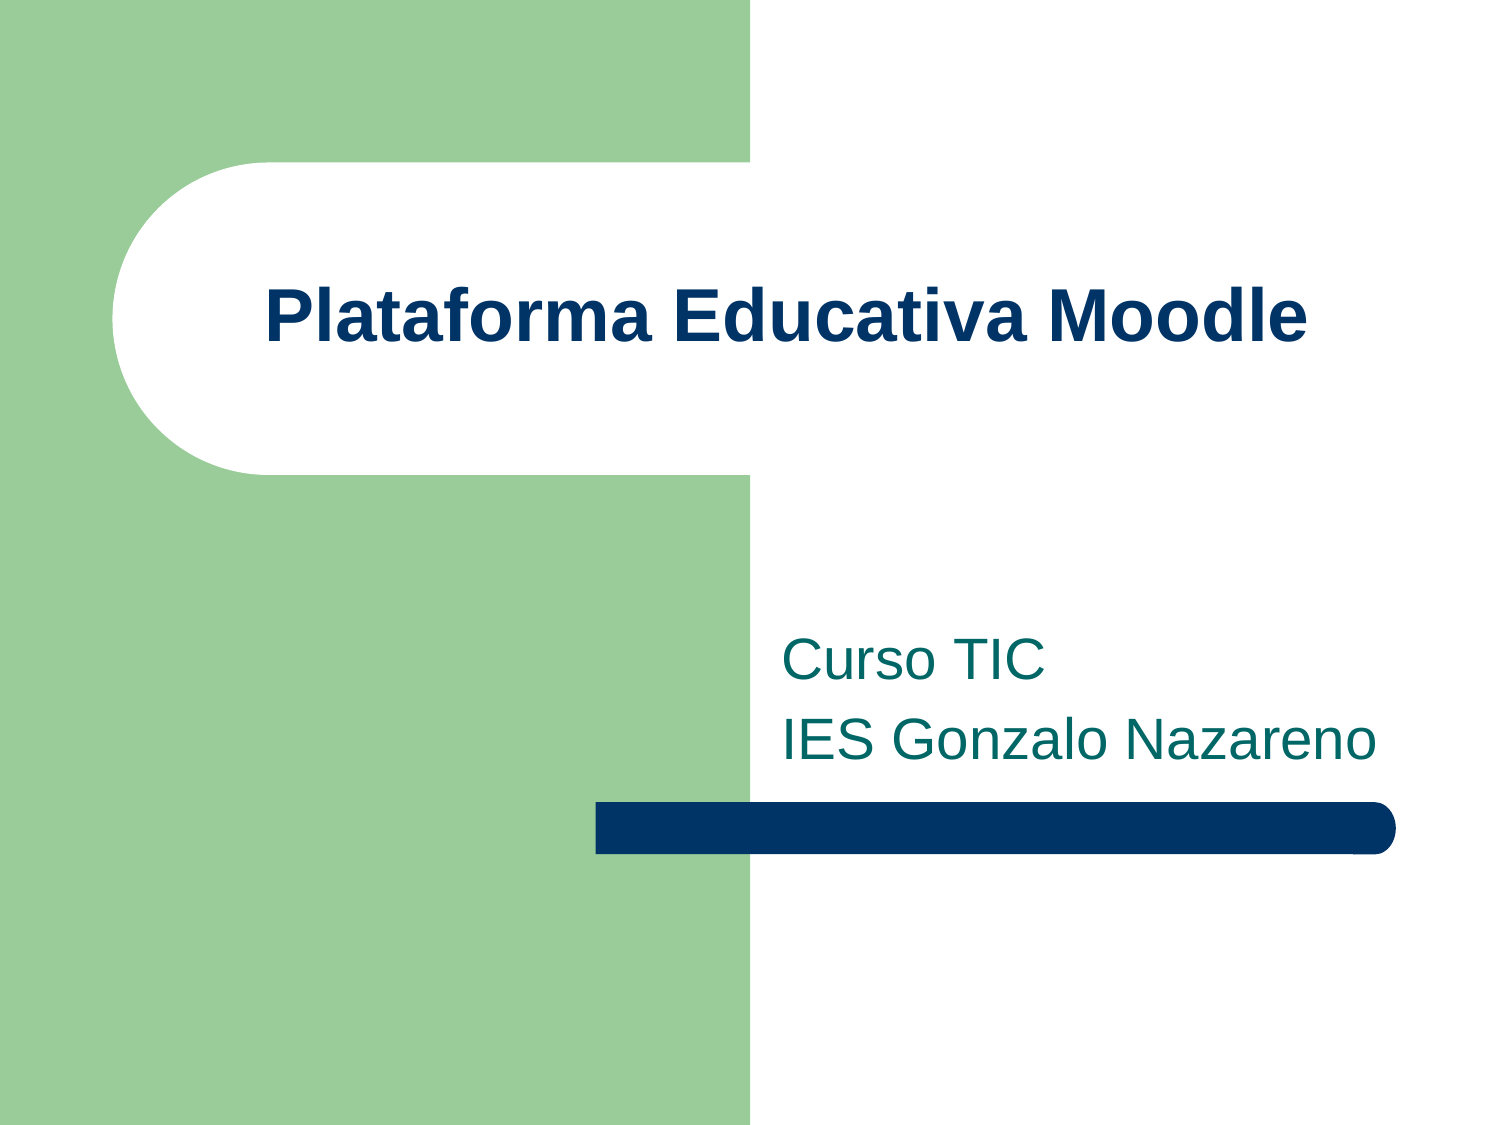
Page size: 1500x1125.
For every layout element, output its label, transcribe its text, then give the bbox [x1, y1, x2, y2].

subtitle Curso TIC IES Gonzalo Nazareno [766, 480, 1426, 780]
title Plataforma Educativa Moodle [112, 162, 1463, 475]
